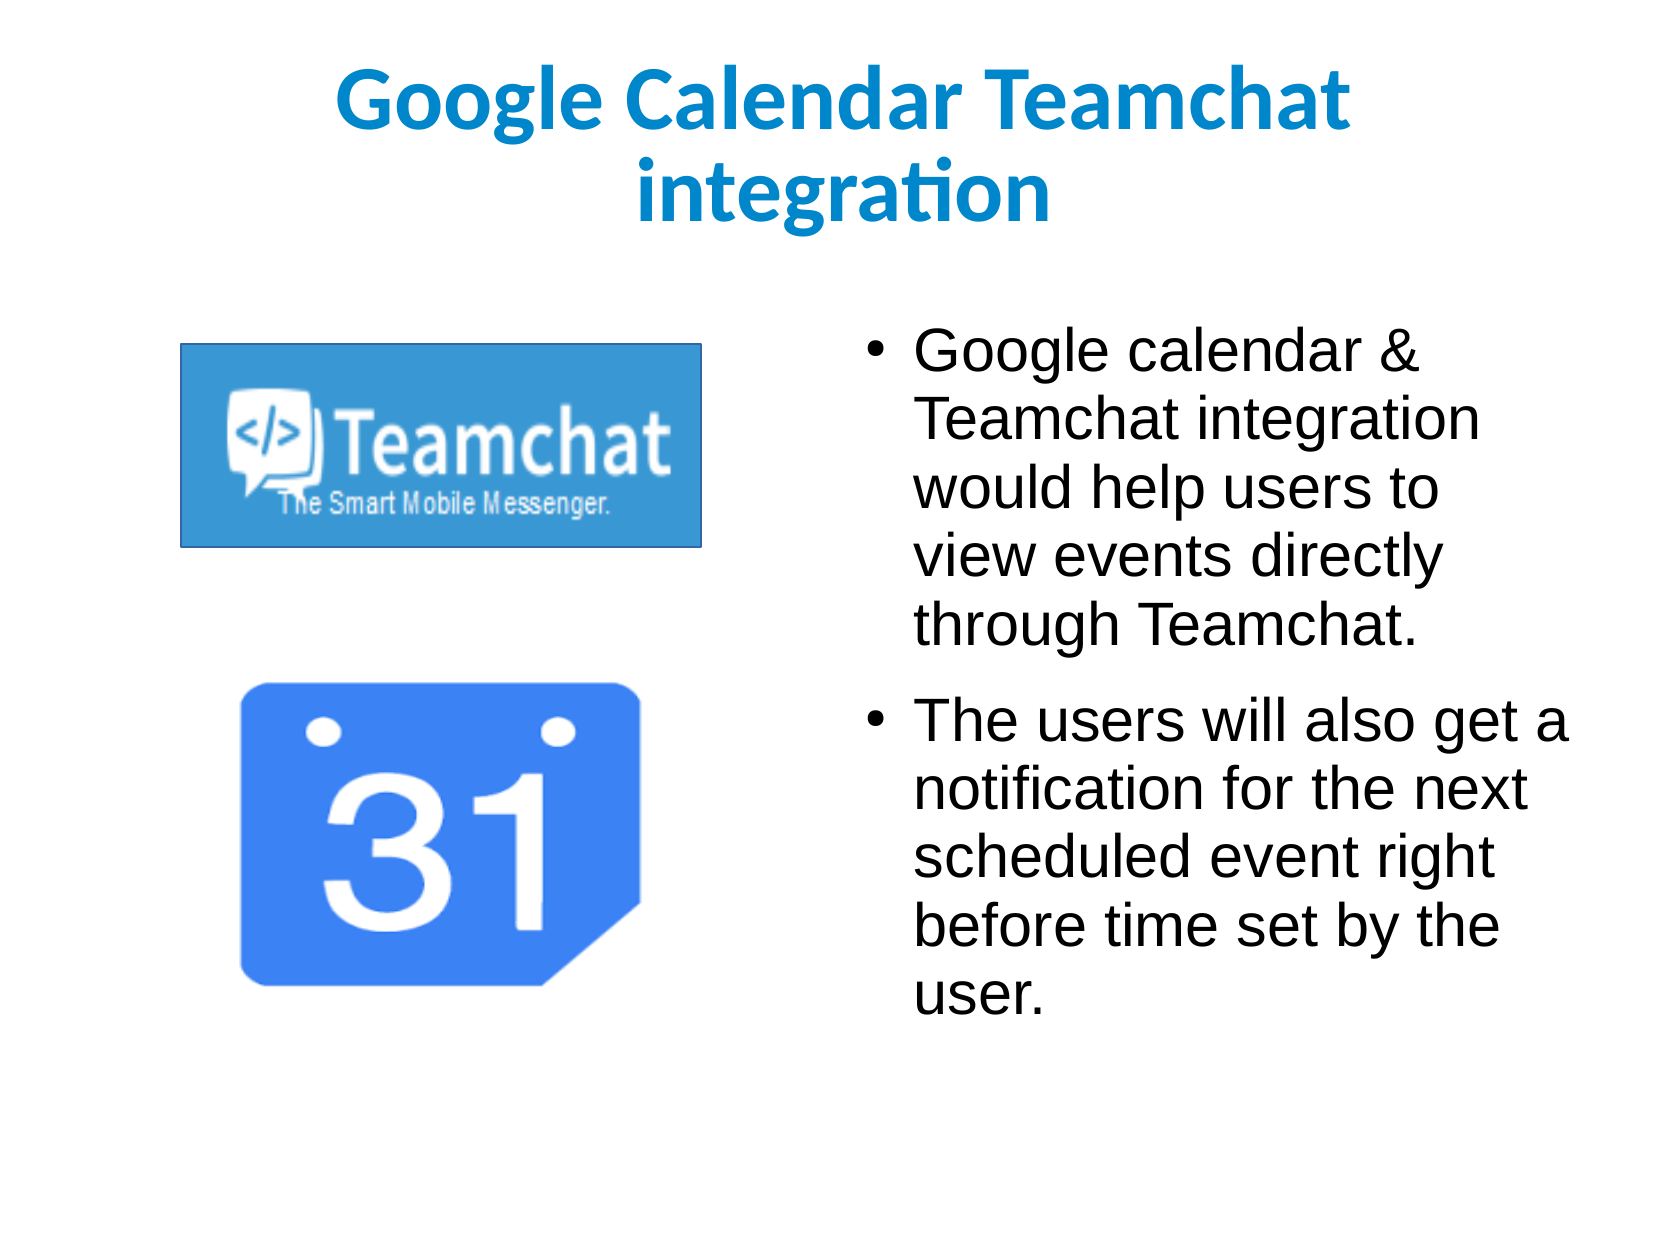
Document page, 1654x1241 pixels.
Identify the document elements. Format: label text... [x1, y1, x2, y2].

picture [236, 659, 646, 1006]
picture [182, 345, 701, 546]
title Google Calendar Teamchat integration [82, 40, 1571, 266]
list Google calendar & Teamchat integration would help users to view events directly through Teamchat. The users will also get a notification for the next scheduled event right before time set by the user. [848, 315, 1576, 1036]
